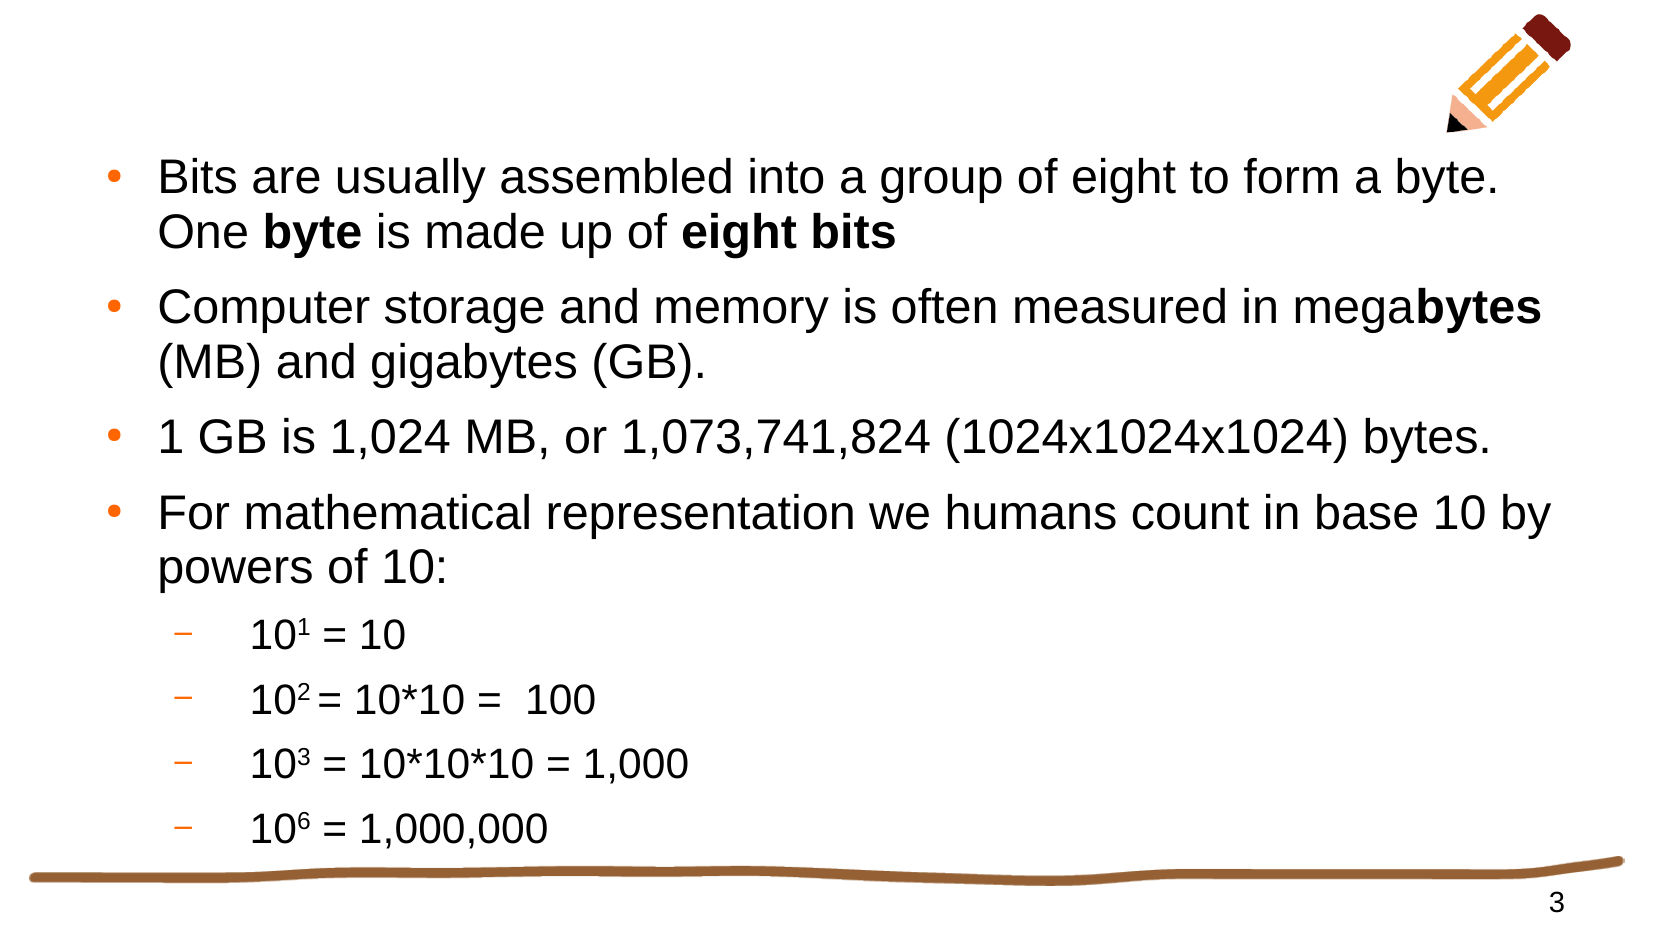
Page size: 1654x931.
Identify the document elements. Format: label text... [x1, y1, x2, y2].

picture [29, 856, 1625, 886]
picture [1446, 14, 1571, 133]
list Bits are usually assembled into a group of eight to form a byte. One byte is made up of eight bits Computer storage and memory is often measured in megabytes (MB) and gigabytes (GB). 1 GB is 1,024 MB, or 1,073,741,824 (1024x1024x1024) bytes. For mathematical representation we humans count in base 10 by powers of 10: 101 = 10 102 = 10*10 = 100 103 = 10*10*10 = 1,000 106 = 1,000,000 [88, 150, 1576, 857]
